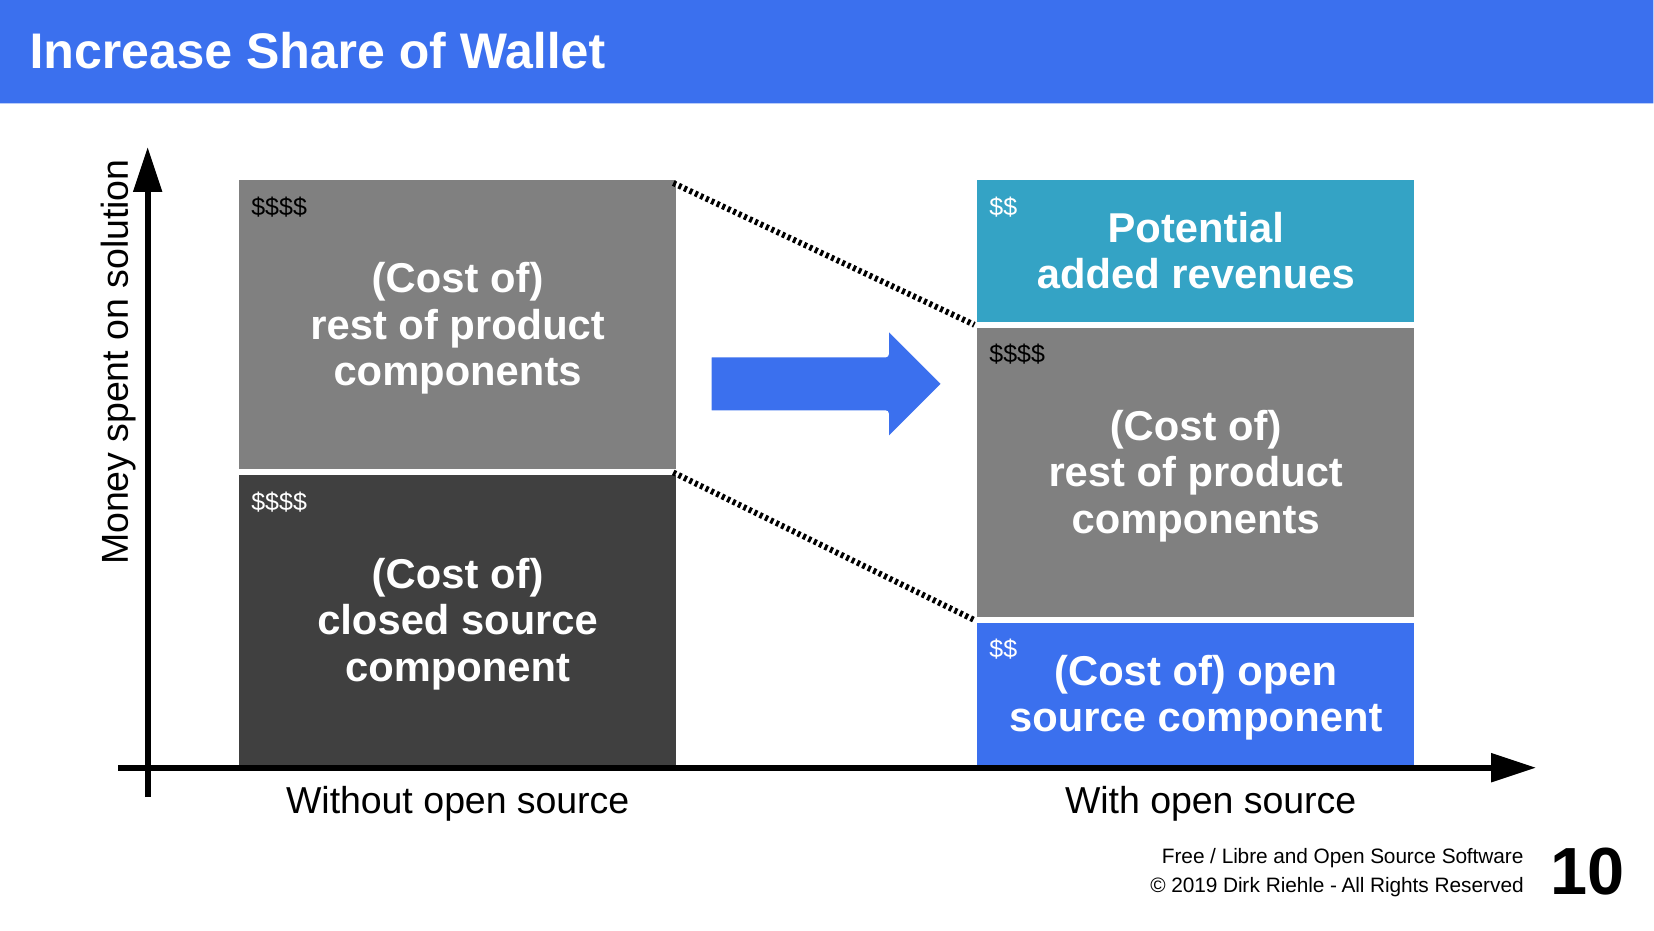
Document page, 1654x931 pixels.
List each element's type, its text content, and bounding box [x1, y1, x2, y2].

text_box With open source [944, 767, 1477, 857]
text_box $$$$ [236, 472, 355, 562]
text_box Without open source [177, 771, 739, 857]
text_box (Cost of) rest of product components [974, 325, 1418, 621]
text_box $$ [974, 177, 1093, 266]
text_box (Cost of) closed source component [236, 473, 680, 765]
text_box $$$$ [974, 325, 1093, 414]
text_box [708, 324, 945, 443]
text_box Potential added revenues [974, 177, 1418, 325]
text_box (Cost of) open source component [974, 621, 1418, 765]
text_box $$$$ [236, 177, 355, 266]
text_box (Cost of) rest of product components [236, 177, 680, 473]
text_box $$ [974, 620, 1093, 709]
title Increase Share of Wallet [0, 0, 1654, 104]
text_box Money spent on solution [59, 147, 148, 768]
